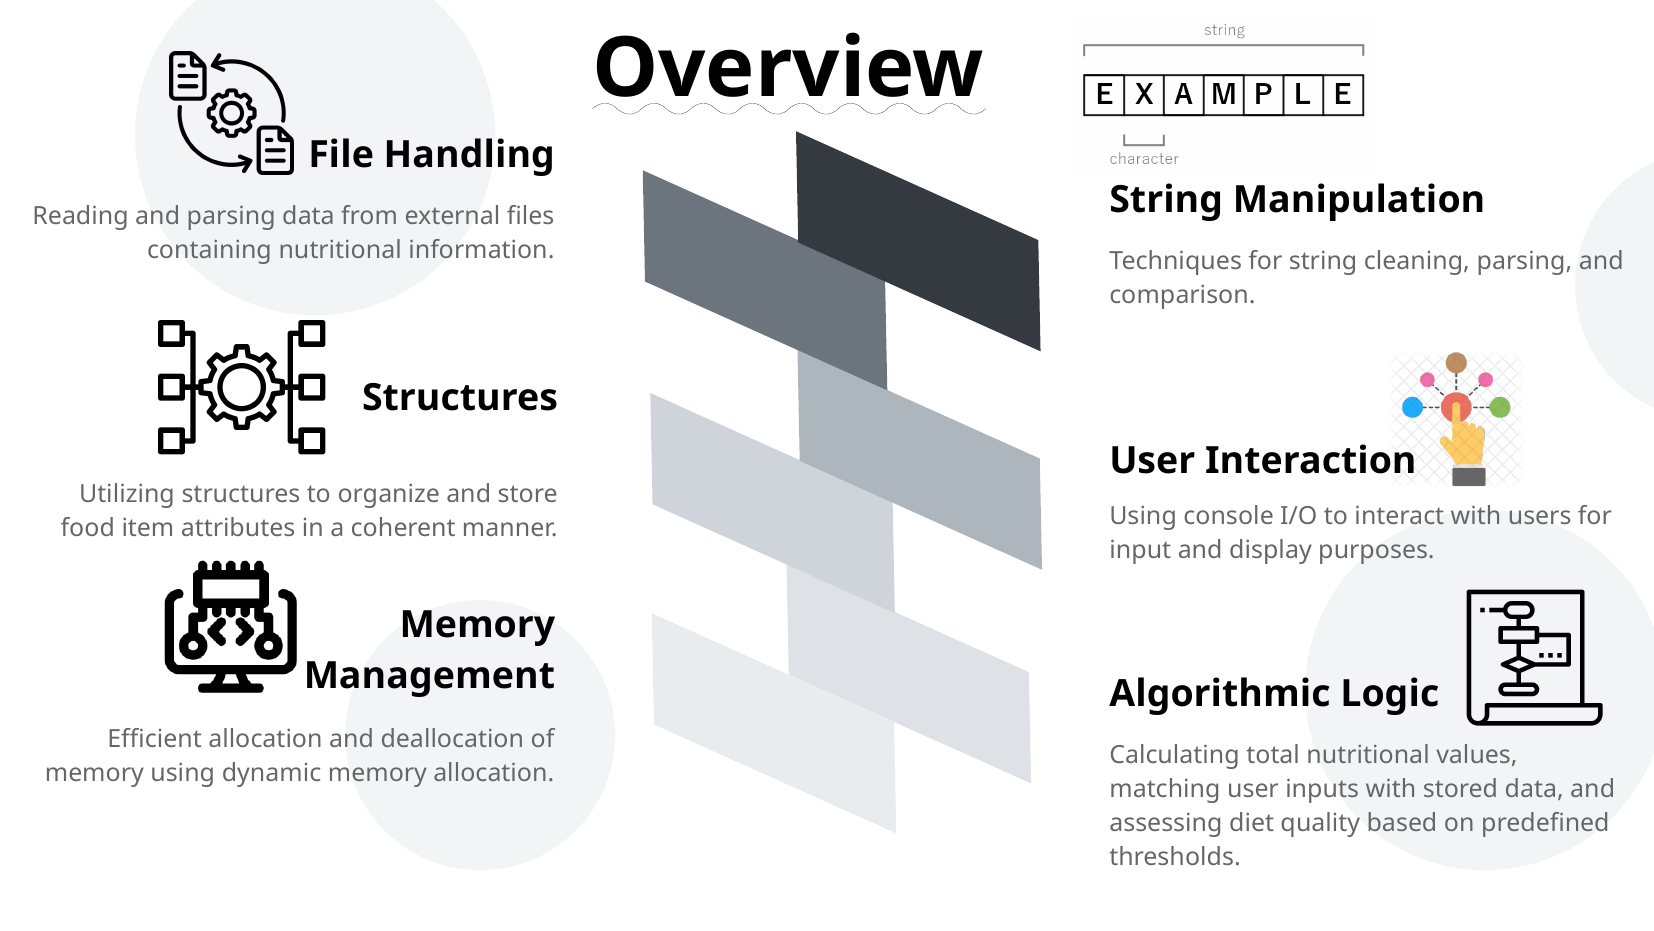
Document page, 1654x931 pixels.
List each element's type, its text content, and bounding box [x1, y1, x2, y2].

picture [155, 551, 306, 702]
text_box Techniques for string cleaning, parsing, and comparison. [1094, 235, 1650, 358]
picture [169, 51, 294, 175]
text_box Utilizing structures to organize and store food item attributes in a coherent manner. [18, 468, 574, 643]
picture [1074, 15, 1373, 175]
picture [155, 301, 328, 474]
text_box Using console I/O to interact with users for input and display purposes. [1094, 490, 1650, 614]
text_box Structures [328, 362, 574, 429]
picture [1387, 350, 1525, 488]
text_box Reading and parsing data from external files containing nutritional information. [15, 190, 571, 313]
text_box Memory Management [240, 590, 571, 708]
picture [1462, 585, 1607, 730]
text_box File Handling [240, 120, 571, 186]
text_box Efficient allocation and deallocation of memory using dynamic memory allocation. [15, 713, 571, 837]
text_box Calculating total nutritional values, matching user inputs with stored data, and assessing diet quality based on predefined thresholds. [1094, 729, 1650, 881]
text_box String Manipulation [1094, 165, 1576, 333]
text_box Algorithmic Logic [1094, 659, 1576, 777]
text_box User Interaction [1094, 426, 1613, 503]
text_box Overview [577, 0, 1321, 129]
